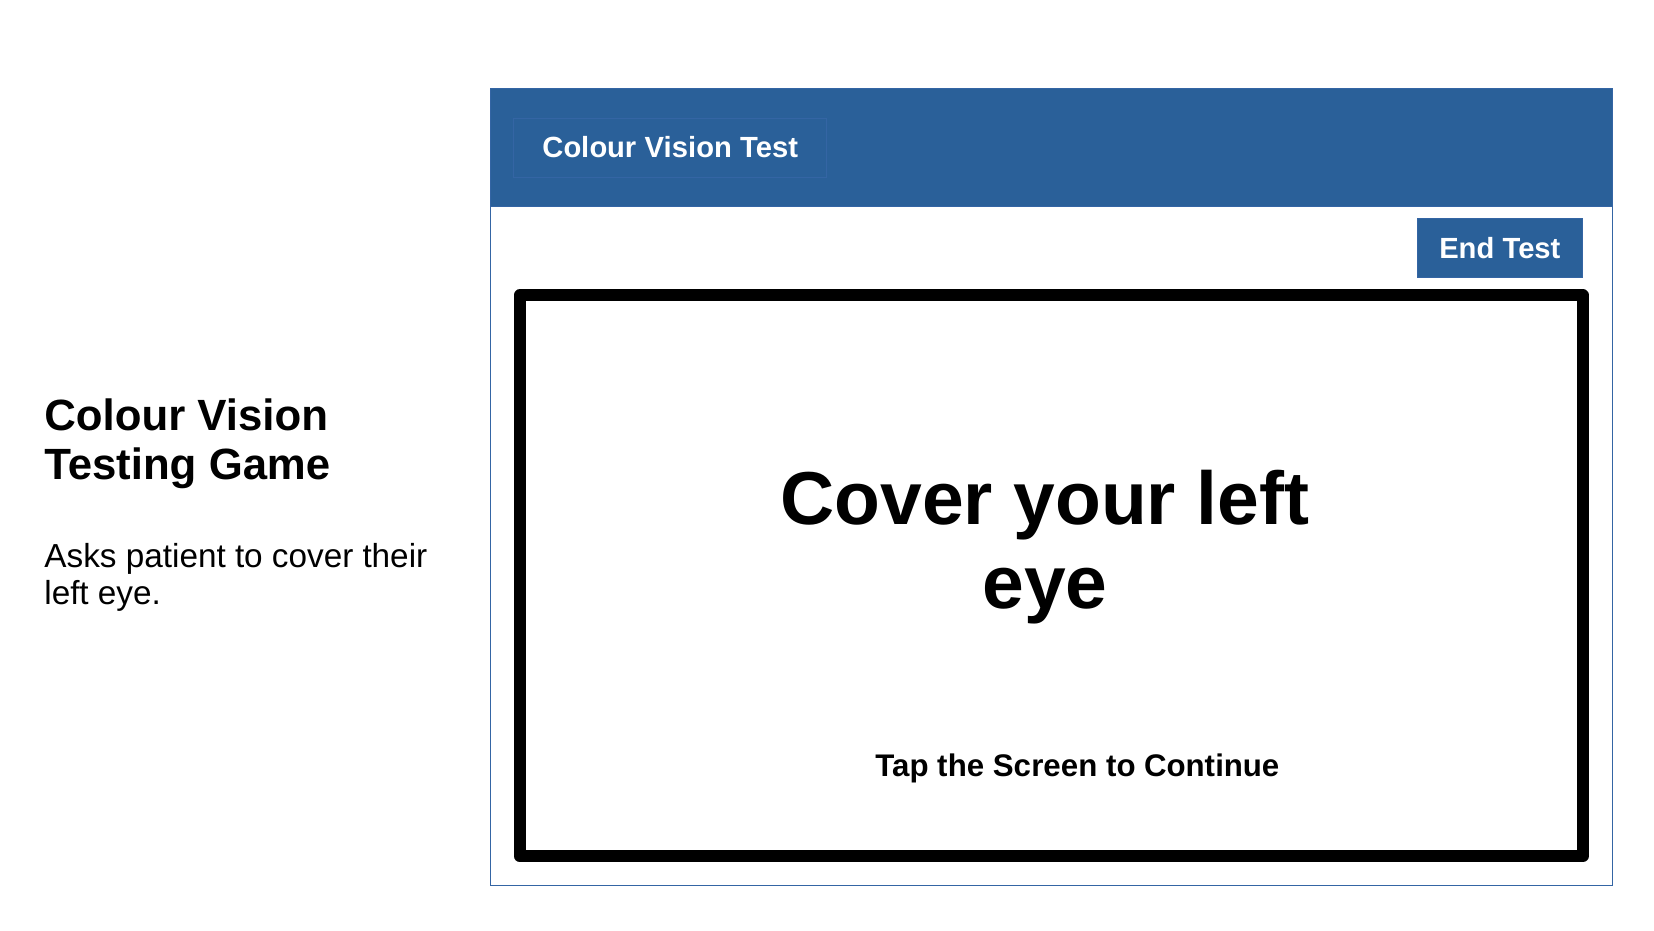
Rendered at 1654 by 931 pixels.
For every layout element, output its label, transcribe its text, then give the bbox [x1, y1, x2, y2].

text_box [490, 88, 1613, 886]
text_box End Test [1417, 218, 1583, 278]
text_box Tap the Screen to Continue [797, 740, 1359, 790]
text_box Colour Vision Test [513, 118, 827, 178]
text_box Colour Vision Testing Game Asks patient to cover their left eye. [29, 384, 443, 620]
text_box Cover your left eye [702, 448, 1388, 632]
